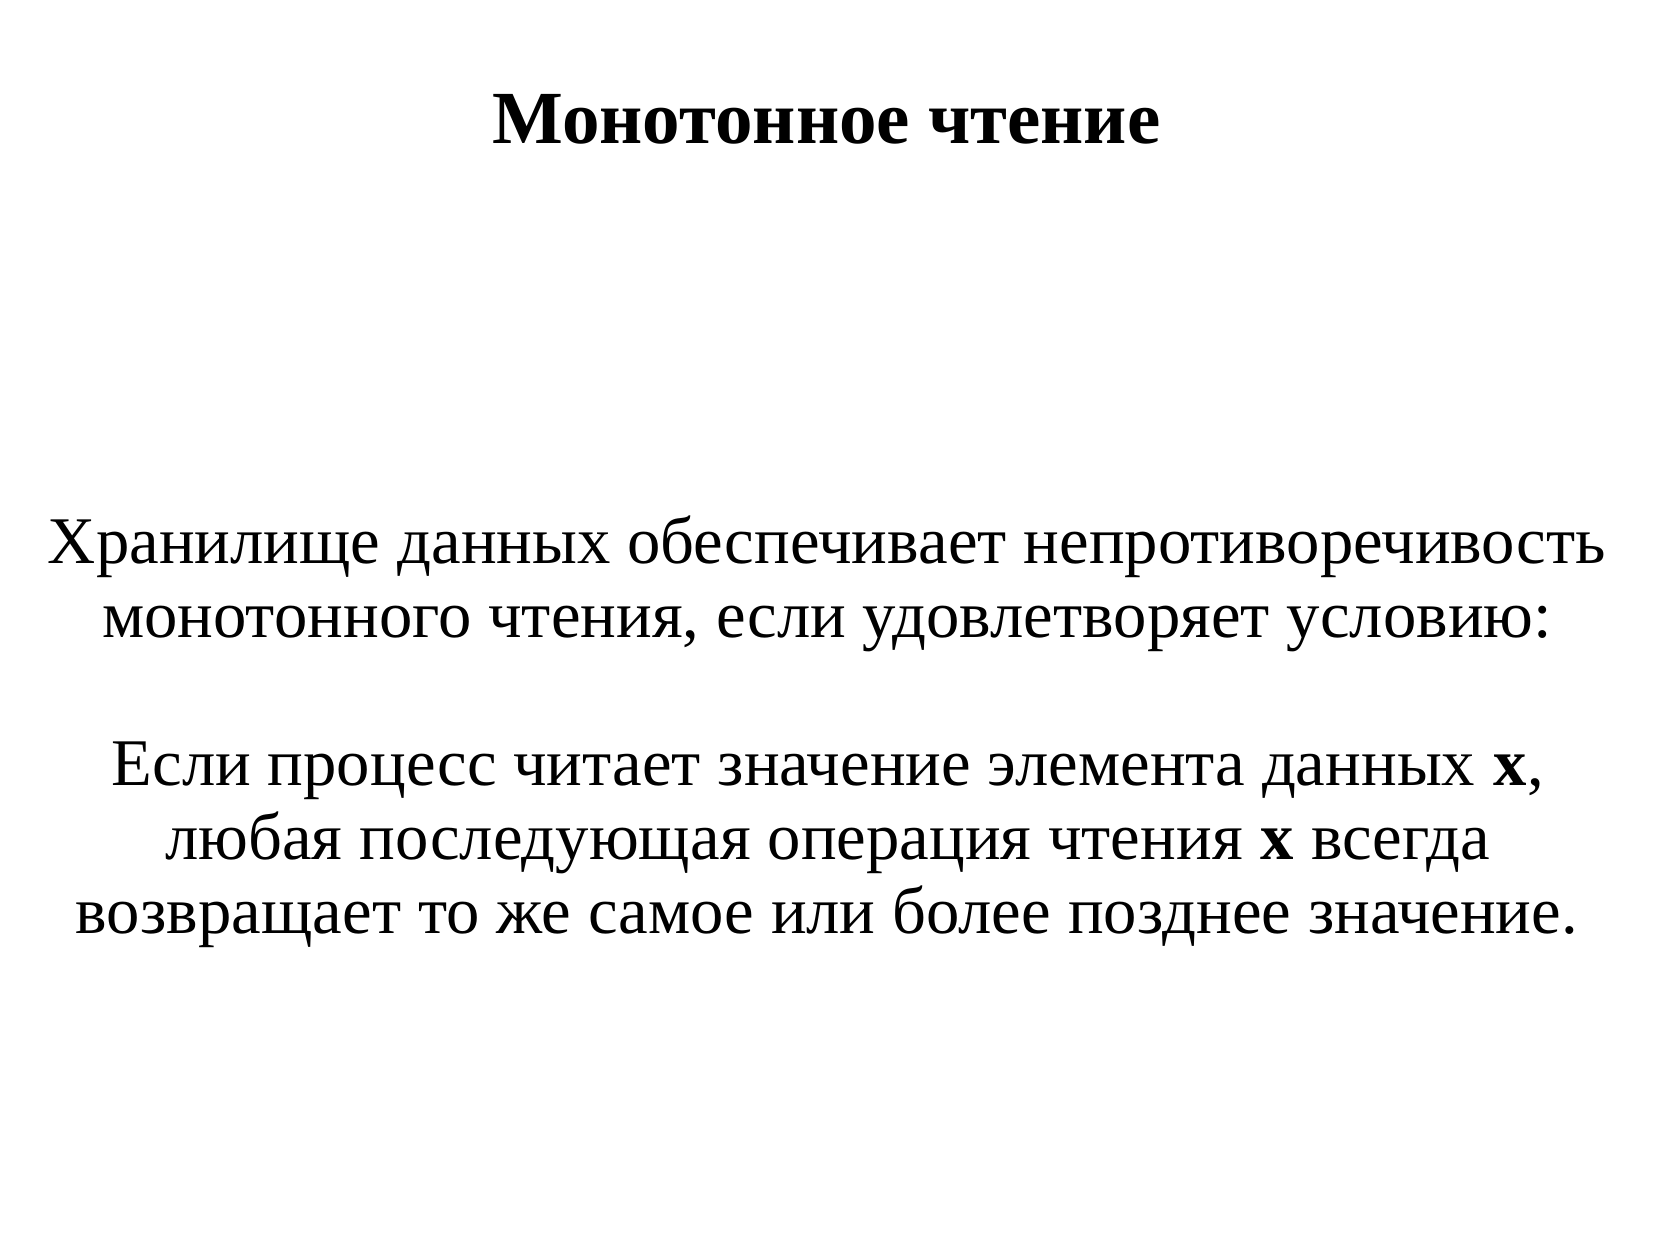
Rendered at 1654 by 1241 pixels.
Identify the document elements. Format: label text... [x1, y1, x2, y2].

subtitle Хранилище данных обеспечивает непротиворечивость монотонного чтения, если удовлетворяет условию: Если процесс читает значение элемента данных x, любая последующая операция чтения x всегда возвращает то же самое или более позднее значение. [30, 236, 1626, 1215]
title Монотонное чтение [30, 27, 1624, 210]
